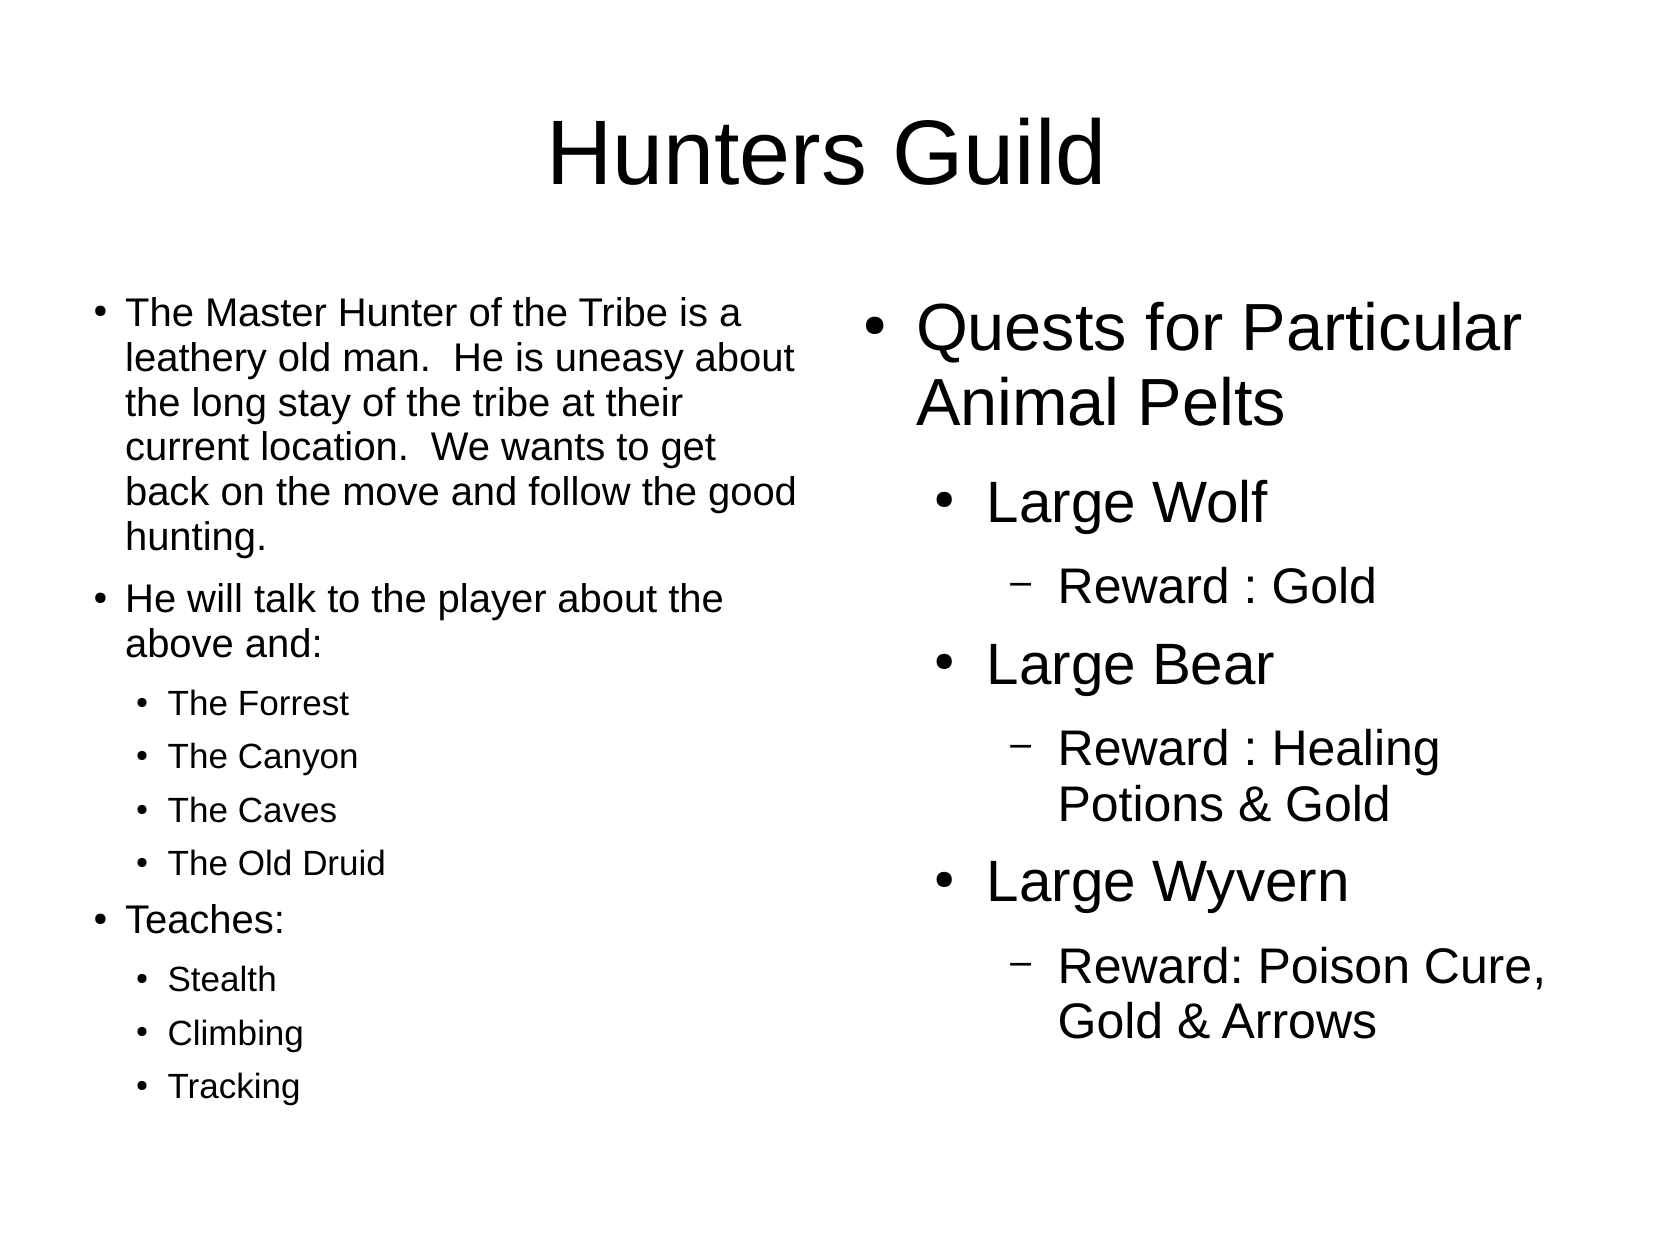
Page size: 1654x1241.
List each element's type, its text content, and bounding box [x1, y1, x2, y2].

list Quests for Particular Animal Pelts Large Wolf Reward : Gold Large Bear Reward : Healing Potions & Gold Large Wyvern Reward: Poison Cure, Gold & Arrows [845, 290, 1572, 1109]
list The Master Hunter of the Tribe is a leathery old man. He is uneasy about the long stay of the tribe at their current location. We wants to get back on the move and follow the good hunting. He will talk to the player about the above and: The Forrest The Canyon The Caves The Old Druid Teaches: Stealth Climbing Tracking [82, 290, 809, 1109]
title Hunters Guild [82, 56, 1571, 250]
